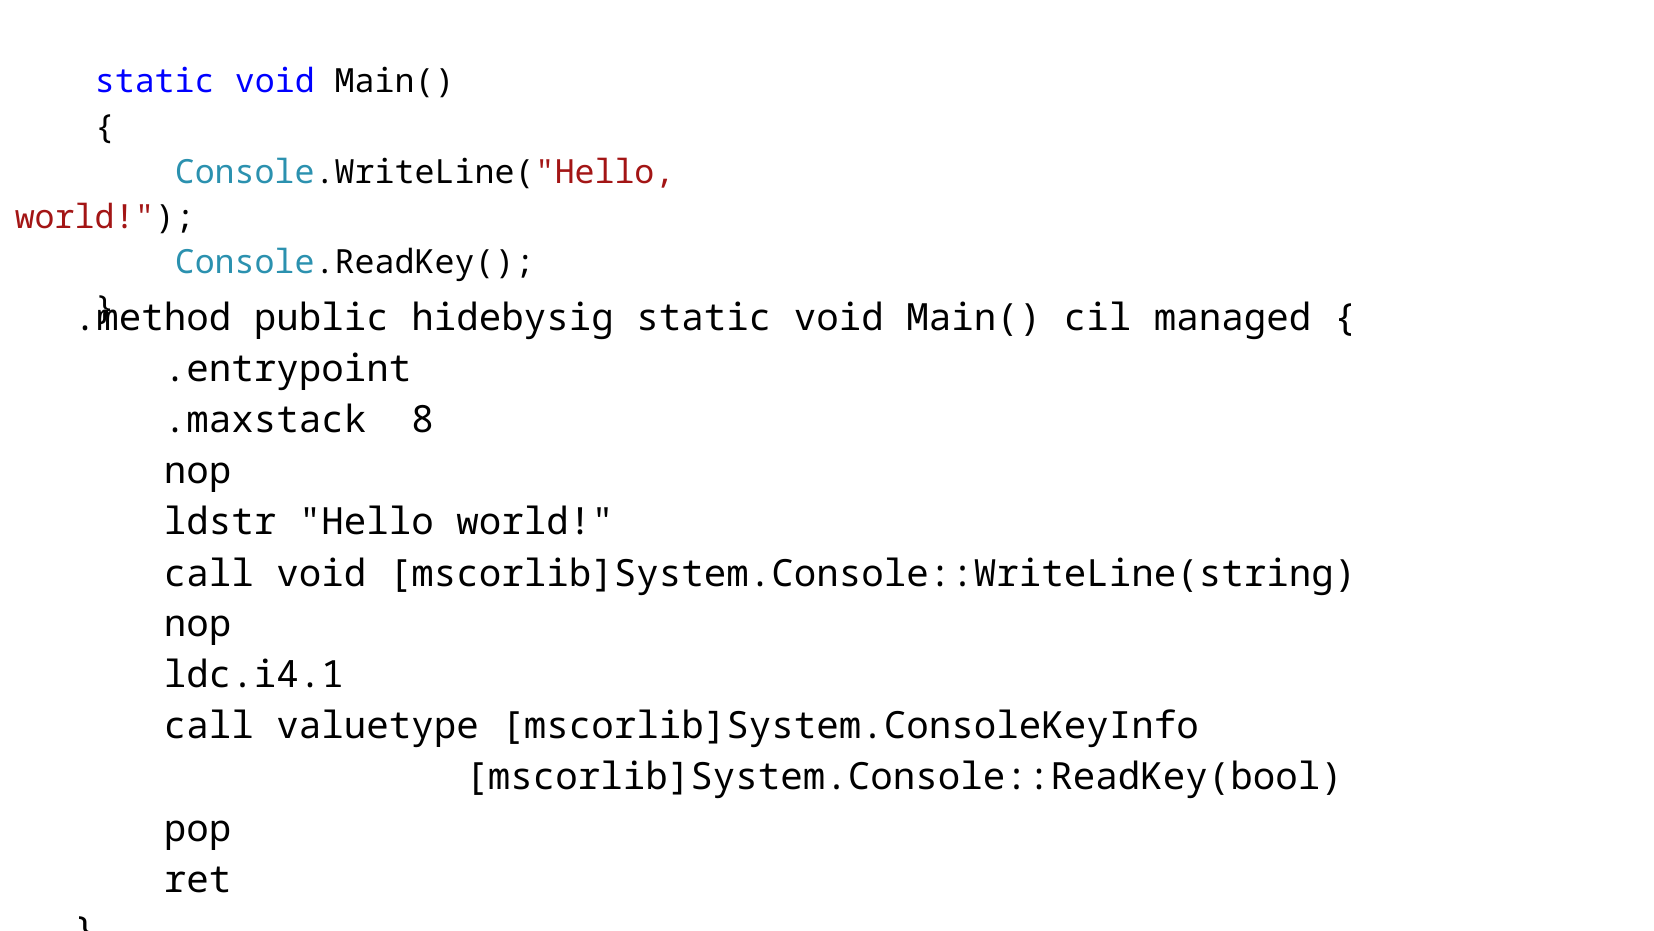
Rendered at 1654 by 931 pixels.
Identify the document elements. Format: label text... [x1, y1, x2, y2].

text_box .method public hidebysig static void Main() cil managed { .entrypoint .maxstack 8 nop ldstr "Hello world!" call void [mscorlib]System.Console::WriteLine(string) nop ldc.i4.1 call valuetype [mscorlib]System.ConsoleKeyInfo [mscorlib]System.Console::ReadKey(bool) pop ret } [59, 283, 1654, 871]
text_box static void Main() { Console.WriteLine("Hello, world!"); Console.ReadKey(); } [0, 50, 875, 259]
